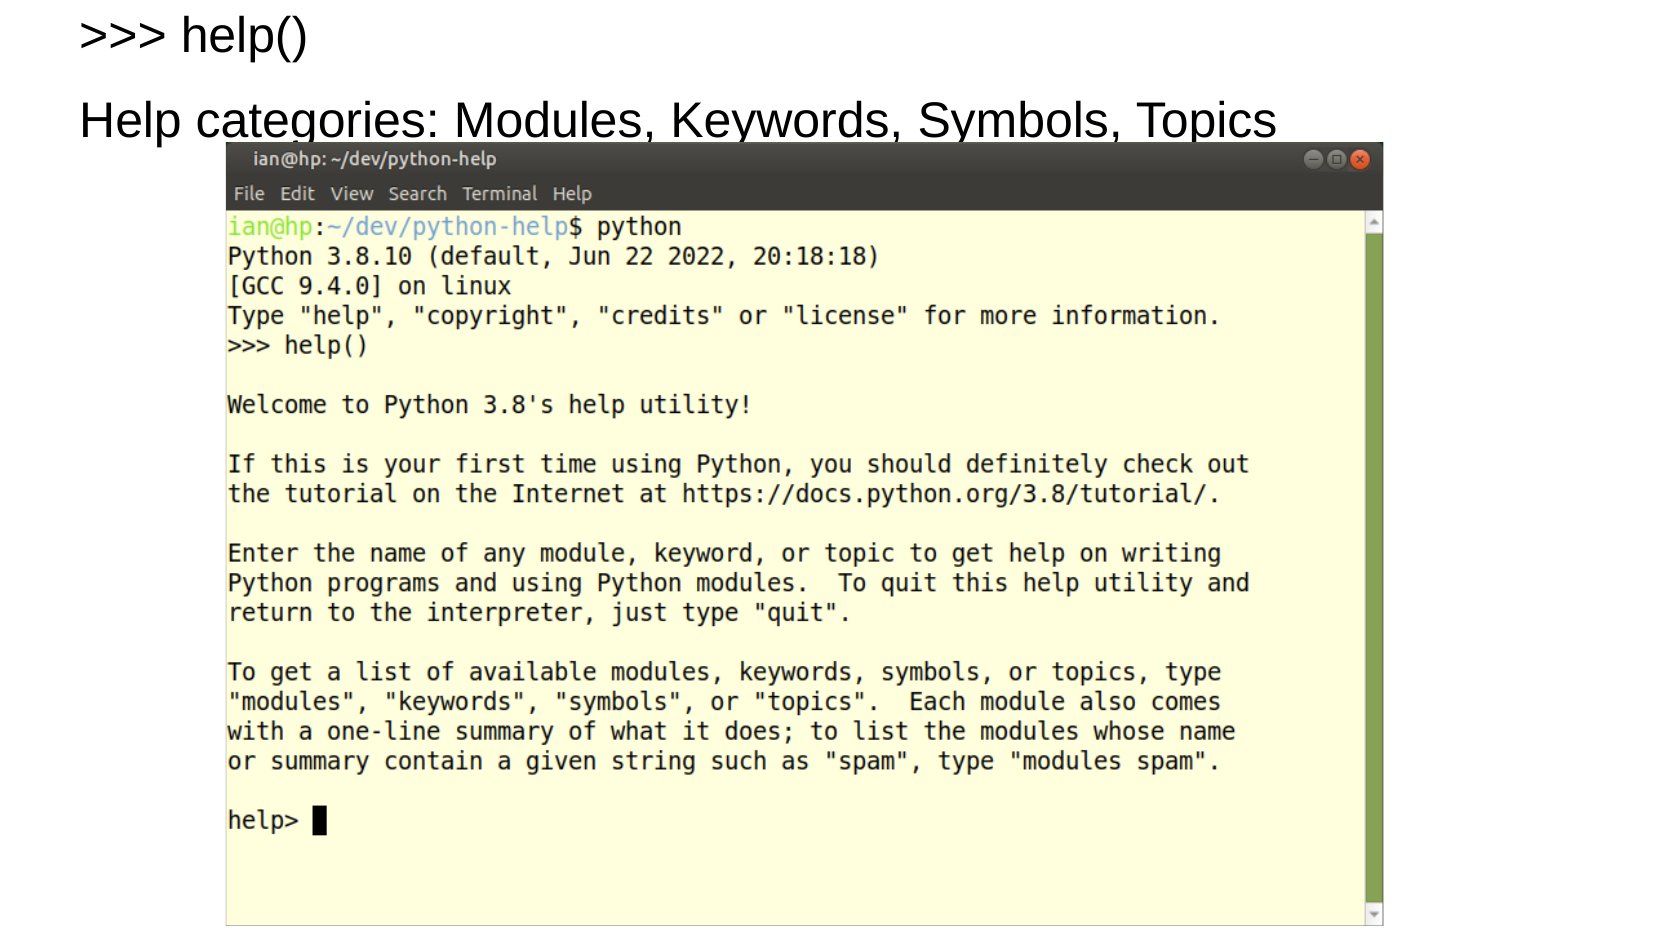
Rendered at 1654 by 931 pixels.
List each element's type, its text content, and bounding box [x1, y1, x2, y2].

list >>> help() Help categories: Modules, Keywords, Symbols, Topics [79, 6, 1568, 175]
picture [225, 142, 1384, 926]
